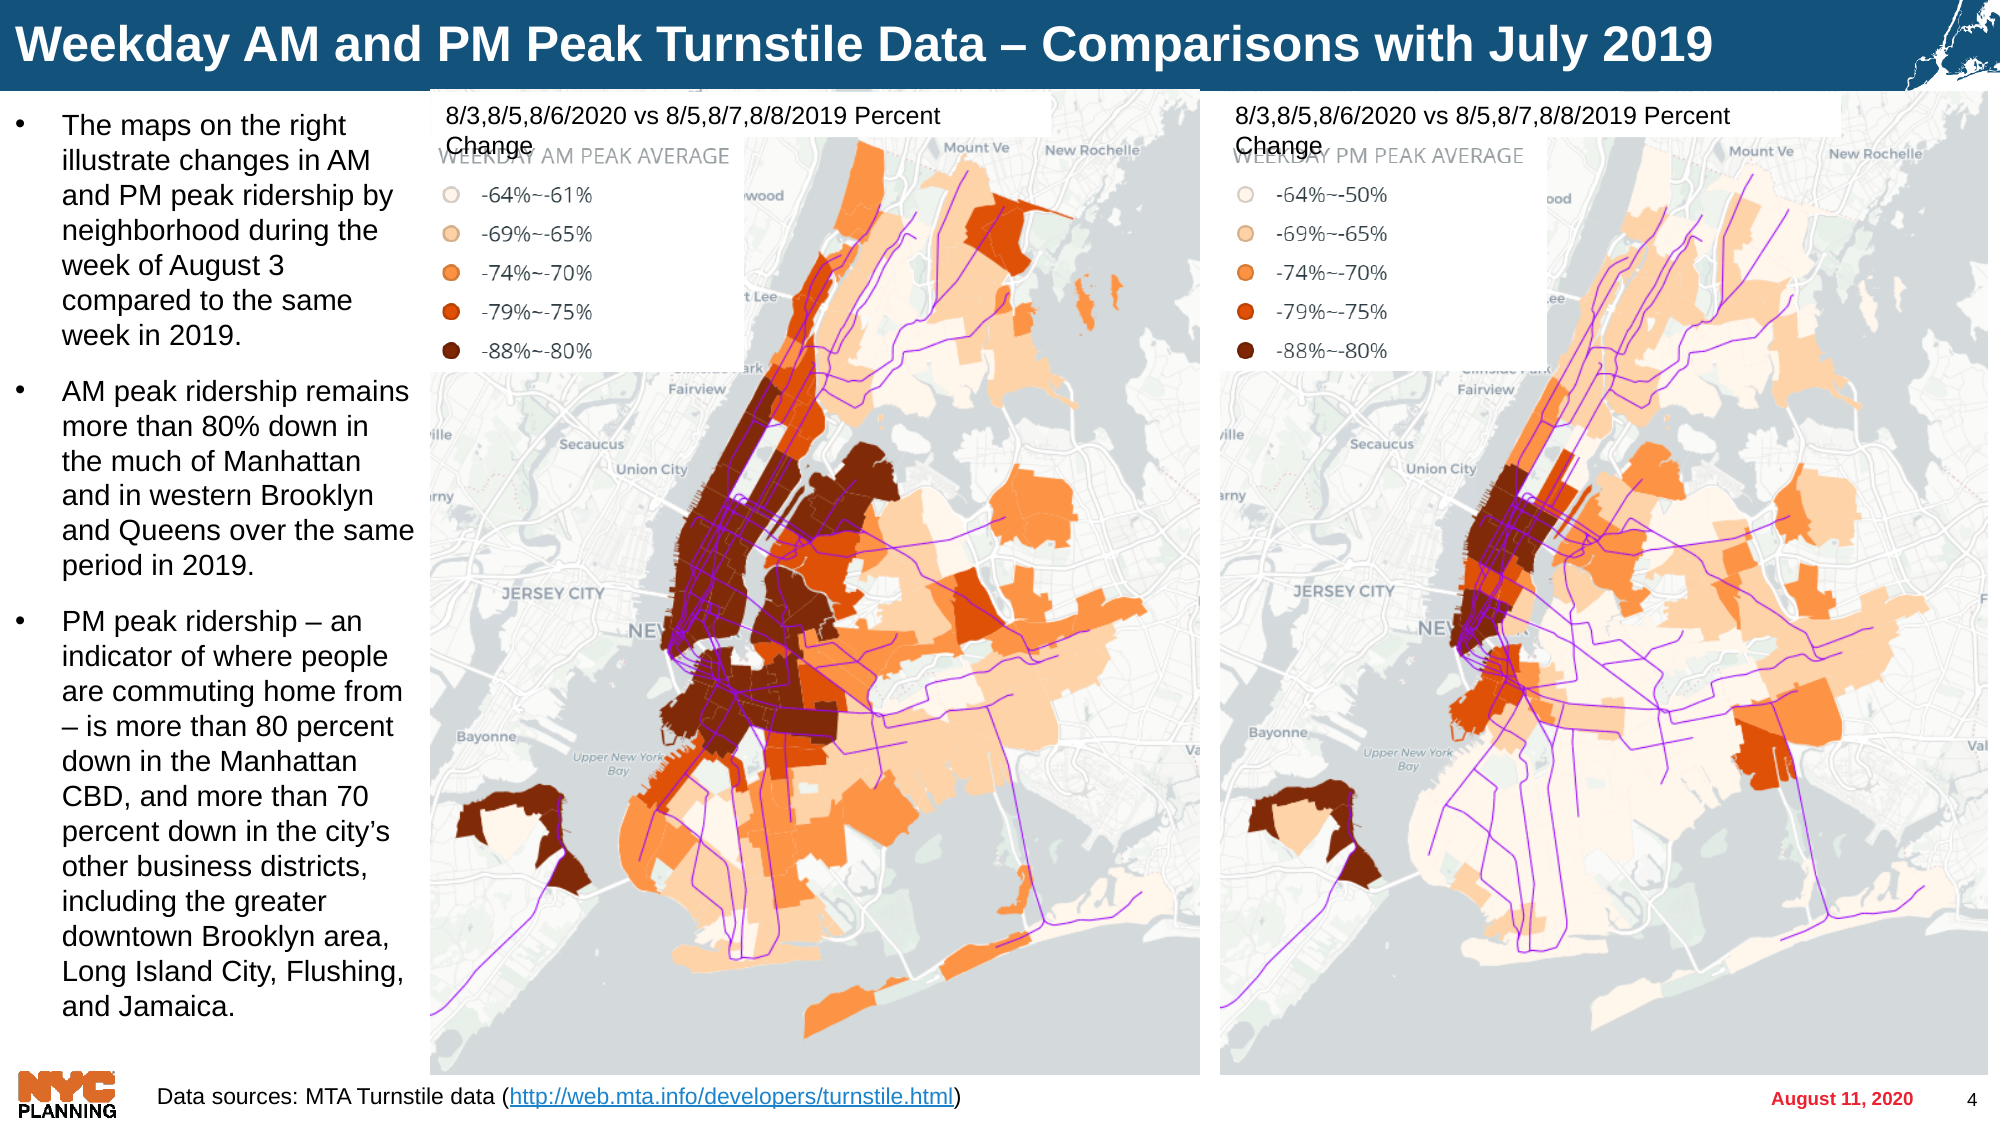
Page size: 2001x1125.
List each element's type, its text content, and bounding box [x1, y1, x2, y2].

slide_number <number> [1850, 1080, 2000, 1117]
picture [16, 1075, 117, 1119]
text_box 8/3,8/5,8/6/2020 vs 8/5,8/7,8/8/2019 Percent Change [1220, 91, 1841, 138]
text_box Data sources: MTA Turnstile data (http://web.mta.info/developers/turnstile.html) [141, 1073, 1142, 1117]
title Weekday AM and PM Peak Turnstile Data – Comparisons with July 2019 [0, 0, 1800, 91]
text_box 8/3,8/5,8/6/2020 vs 8/5,8/7,8/8/2019 Percent Change [430, 91, 1052, 138]
picture [1220, 0, 2000, 1075]
text_box The maps on the right illustrate changes in AM and PM peak ridership by neighborhood during the week of August 3 compared to the same week in 2019. AM peak ridership remains more than 80% down in the much of Manhattan and in western Brooklyn and Queens over the same period in 2019. PM peak ridership – an indicator of where people are commuting home from – is more than 80 percent down in the Manhattan CBD, and more than 70 percent down in the city’s other business districts, including the greater downtown Brooklyn area, Long Island City, Flushing, and Jamaica. [0, 98, 431, 1075]
picture [430, 91, 1200, 1075]
